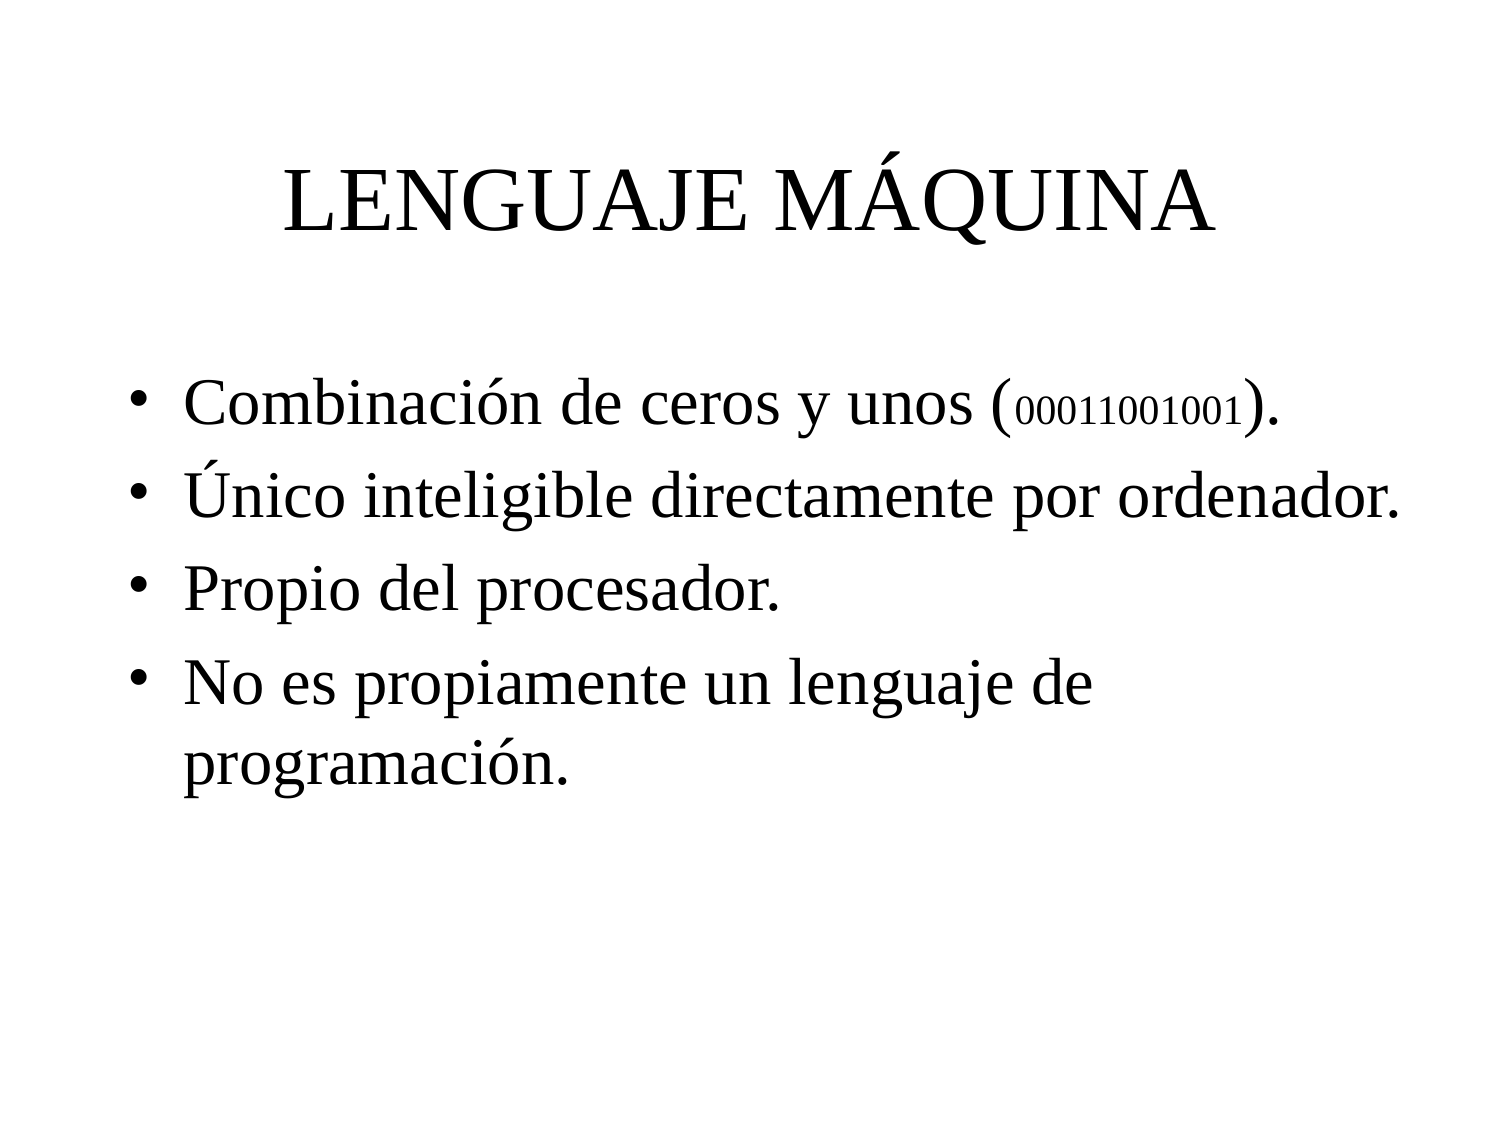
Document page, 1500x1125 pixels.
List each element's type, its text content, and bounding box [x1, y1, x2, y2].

list Combinación de ceros y unos (00011001001). Único inteligible directamente por ordenador. Propio del procesador. No es propiamente un lenguaje de programación. [112, 350, 1438, 1002]
title LENGUAJE MÁQUINA [112, 99, 1388, 288]
